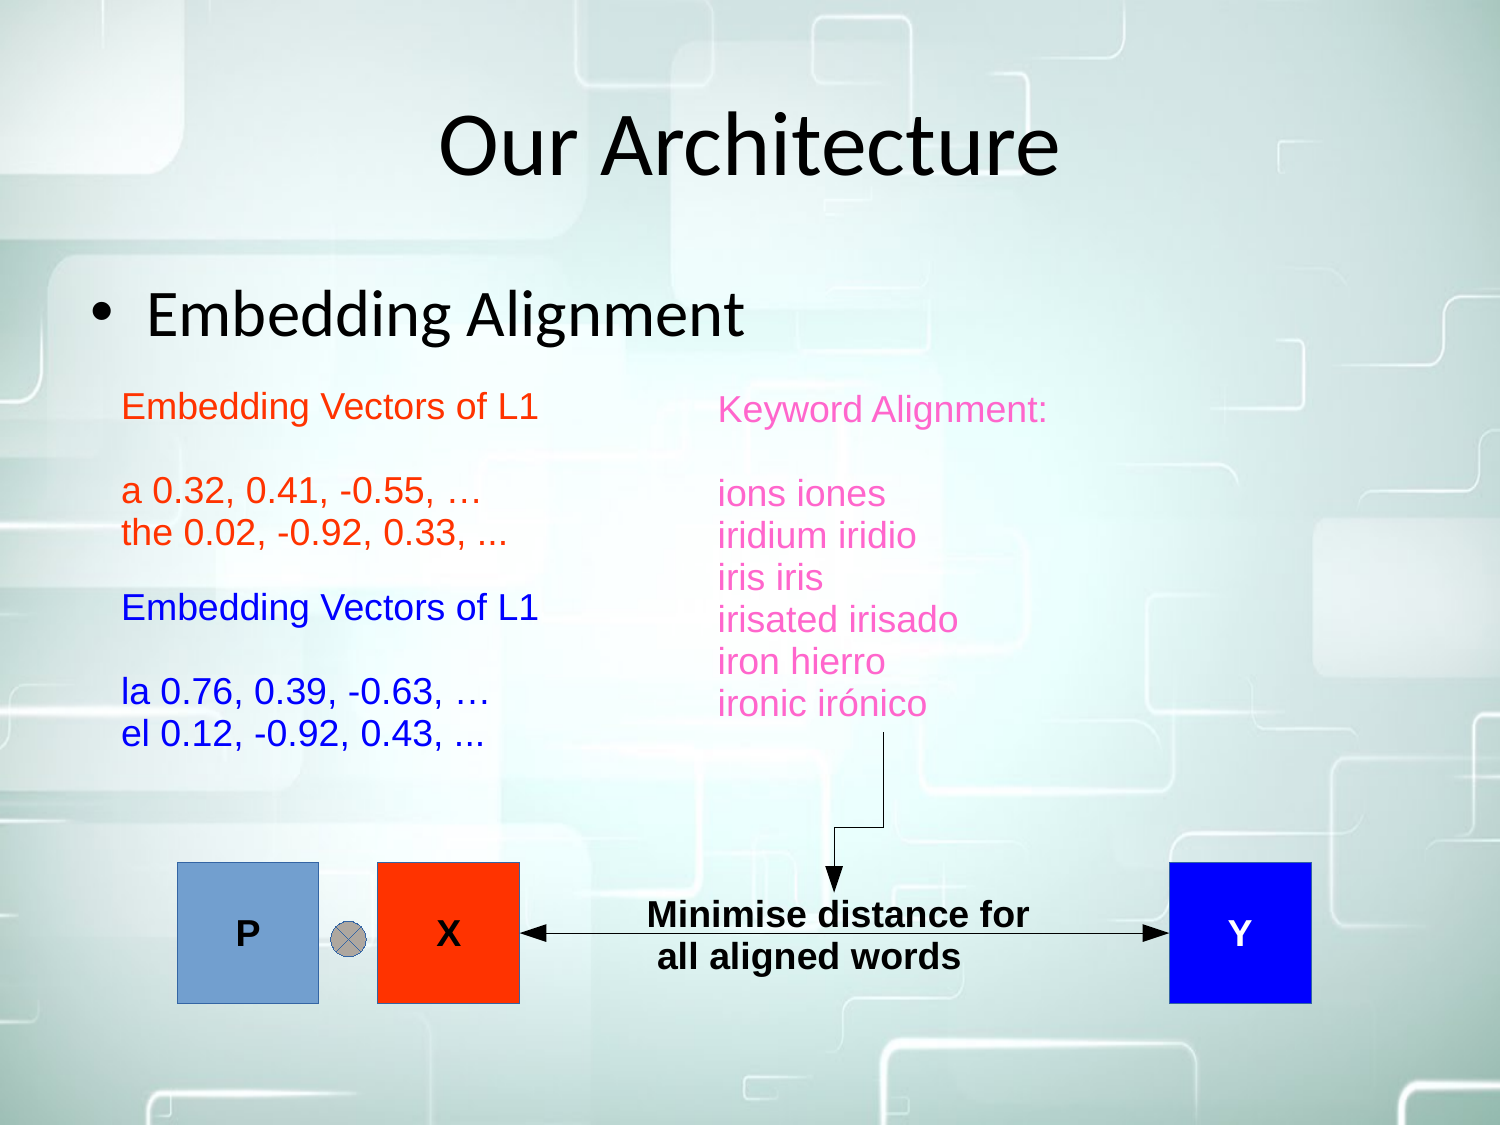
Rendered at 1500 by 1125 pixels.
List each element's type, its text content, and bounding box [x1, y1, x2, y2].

text_box Our Architecture [75, 45, 1426, 233]
text_box P [177, 862, 319, 1004]
text_box X [377, 862, 520, 1004]
text_box Embedding Alignment [75, 262, 1426, 1005]
text_box Embedding Vectors of L1 a 0.32, 0.41, -0.55, … the 0.02, -0.92, 0.33, ... [106, 377, 626, 561]
text_box Embedding Vectors of L1 la 0.76, 0.39, -0.63, … el 0.12, -0.92, 0.43, ... [106, 578, 626, 762]
text_box Keyword Alignment: ions iones iridium iridio iris iris irisated irisado iron hierro ironic irónico [702, 381, 1063, 733]
text_box [330, 921, 367, 957]
text_box Minimise distance for all aligned words [631, 885, 1046, 985]
text_box Y [1169, 862, 1312, 1004]
picture [0, 0, 1500, 1125]
